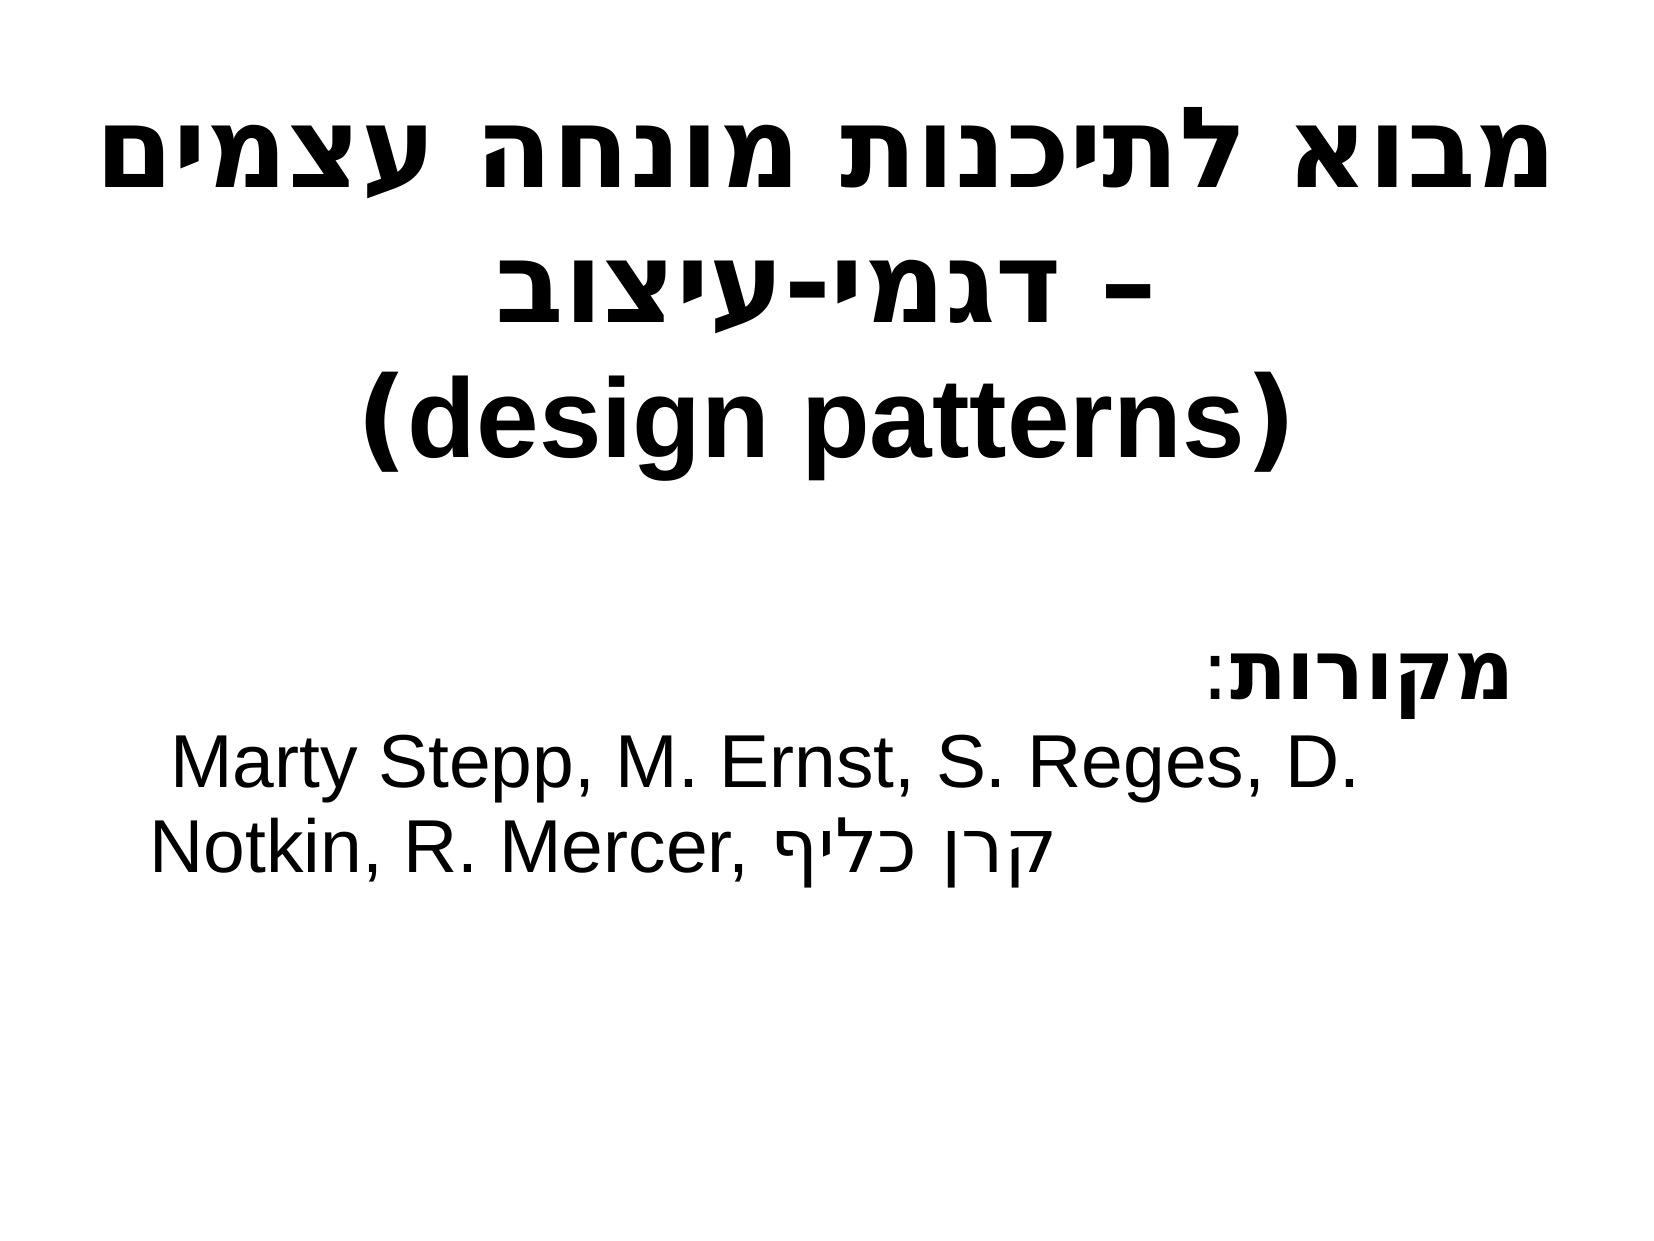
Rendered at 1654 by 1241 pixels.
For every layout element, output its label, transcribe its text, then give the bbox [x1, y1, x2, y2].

title מבוא לתיכנות מונחה עצמים – דגמי-עיצוב (design patterns) [82, 75, 1571, 346]
text_box מקורות: Marty Stepp, M. Ernst, S. Reges, D. Notkin, R. Mercer, קרן כליף [135, 615, 1531, 895]
